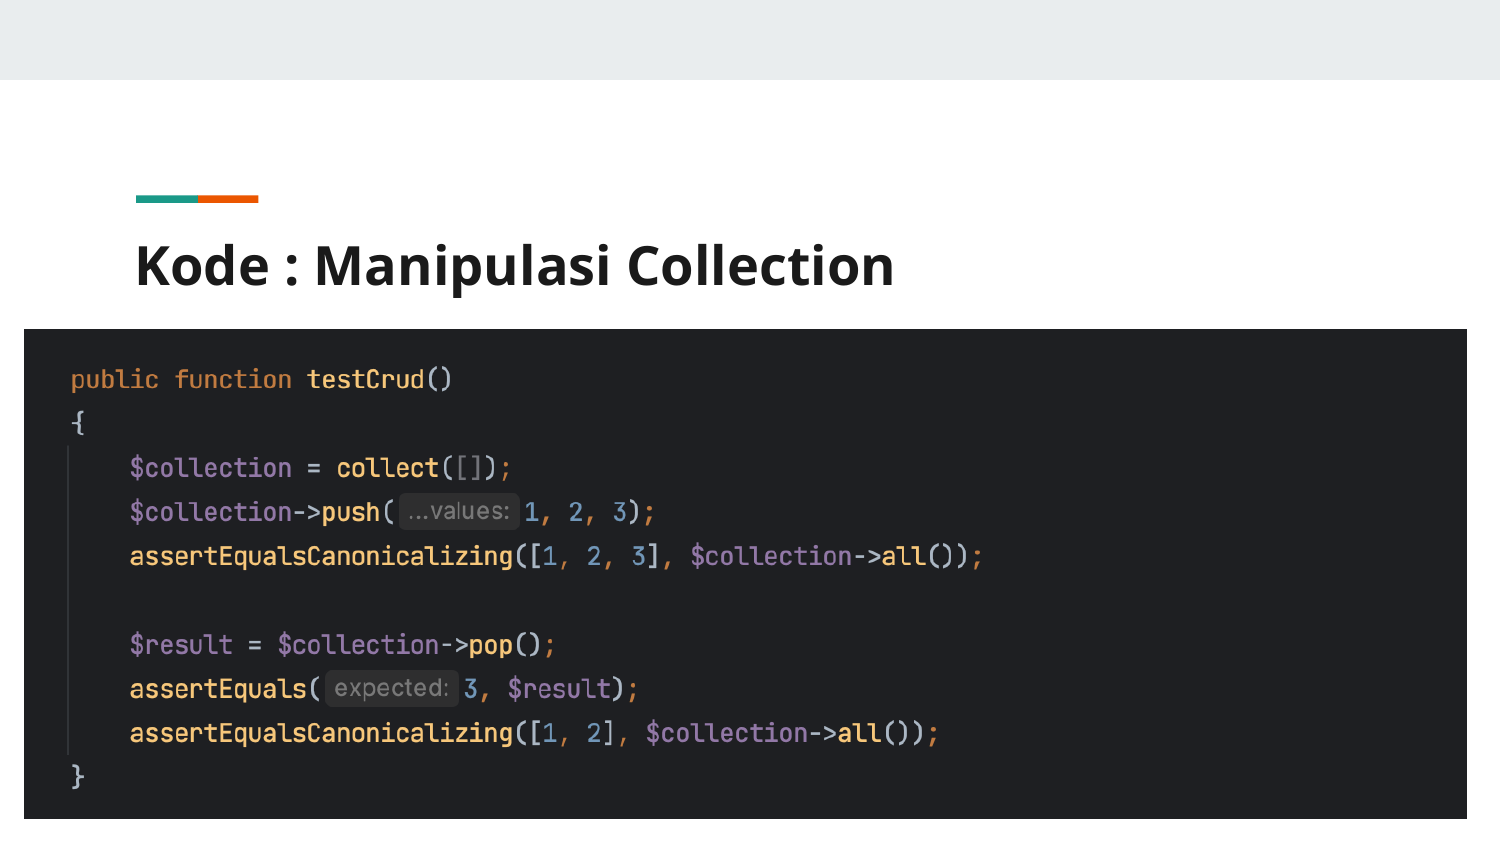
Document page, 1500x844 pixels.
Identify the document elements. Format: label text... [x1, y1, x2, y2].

picture [24, 329, 1467, 819]
title Kode : Manipulasi Collection [119, 216, 1381, 305]
